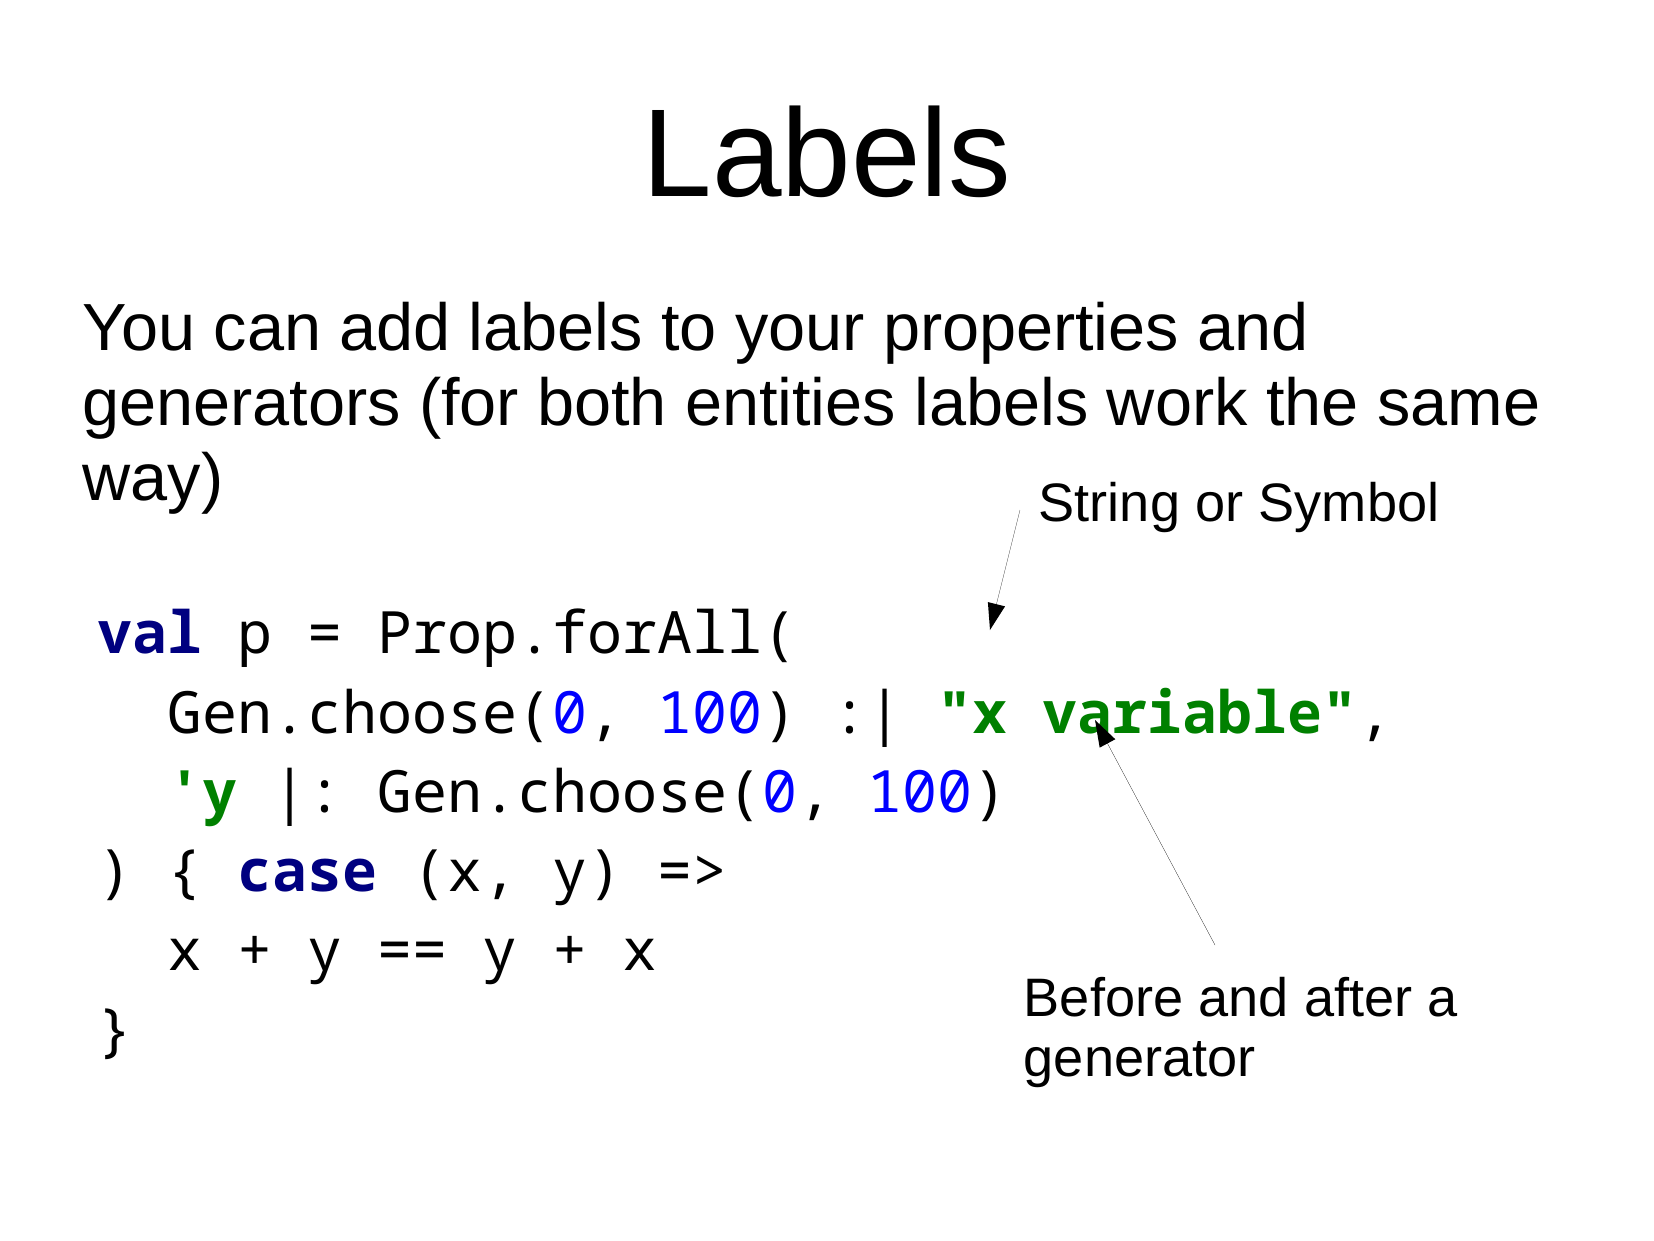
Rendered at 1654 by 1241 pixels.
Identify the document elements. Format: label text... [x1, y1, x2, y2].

text_box String or Symbol [1024, 464, 1456, 541]
text_box Before and after a generator [1009, 960, 1519, 1096]
title Labels [82, 49, 1571, 257]
list You can add labels to your properties and generators (for both entities labels work the same way) [82, 290, 1571, 1010]
text_box val p = Prop.forAll( Gen.choose(0, 100) :| "x variable", 'y |: Gen.choose(0, 100) ) { case (x, y) => x + y == y + x } [82, 584, 1531, 949]
